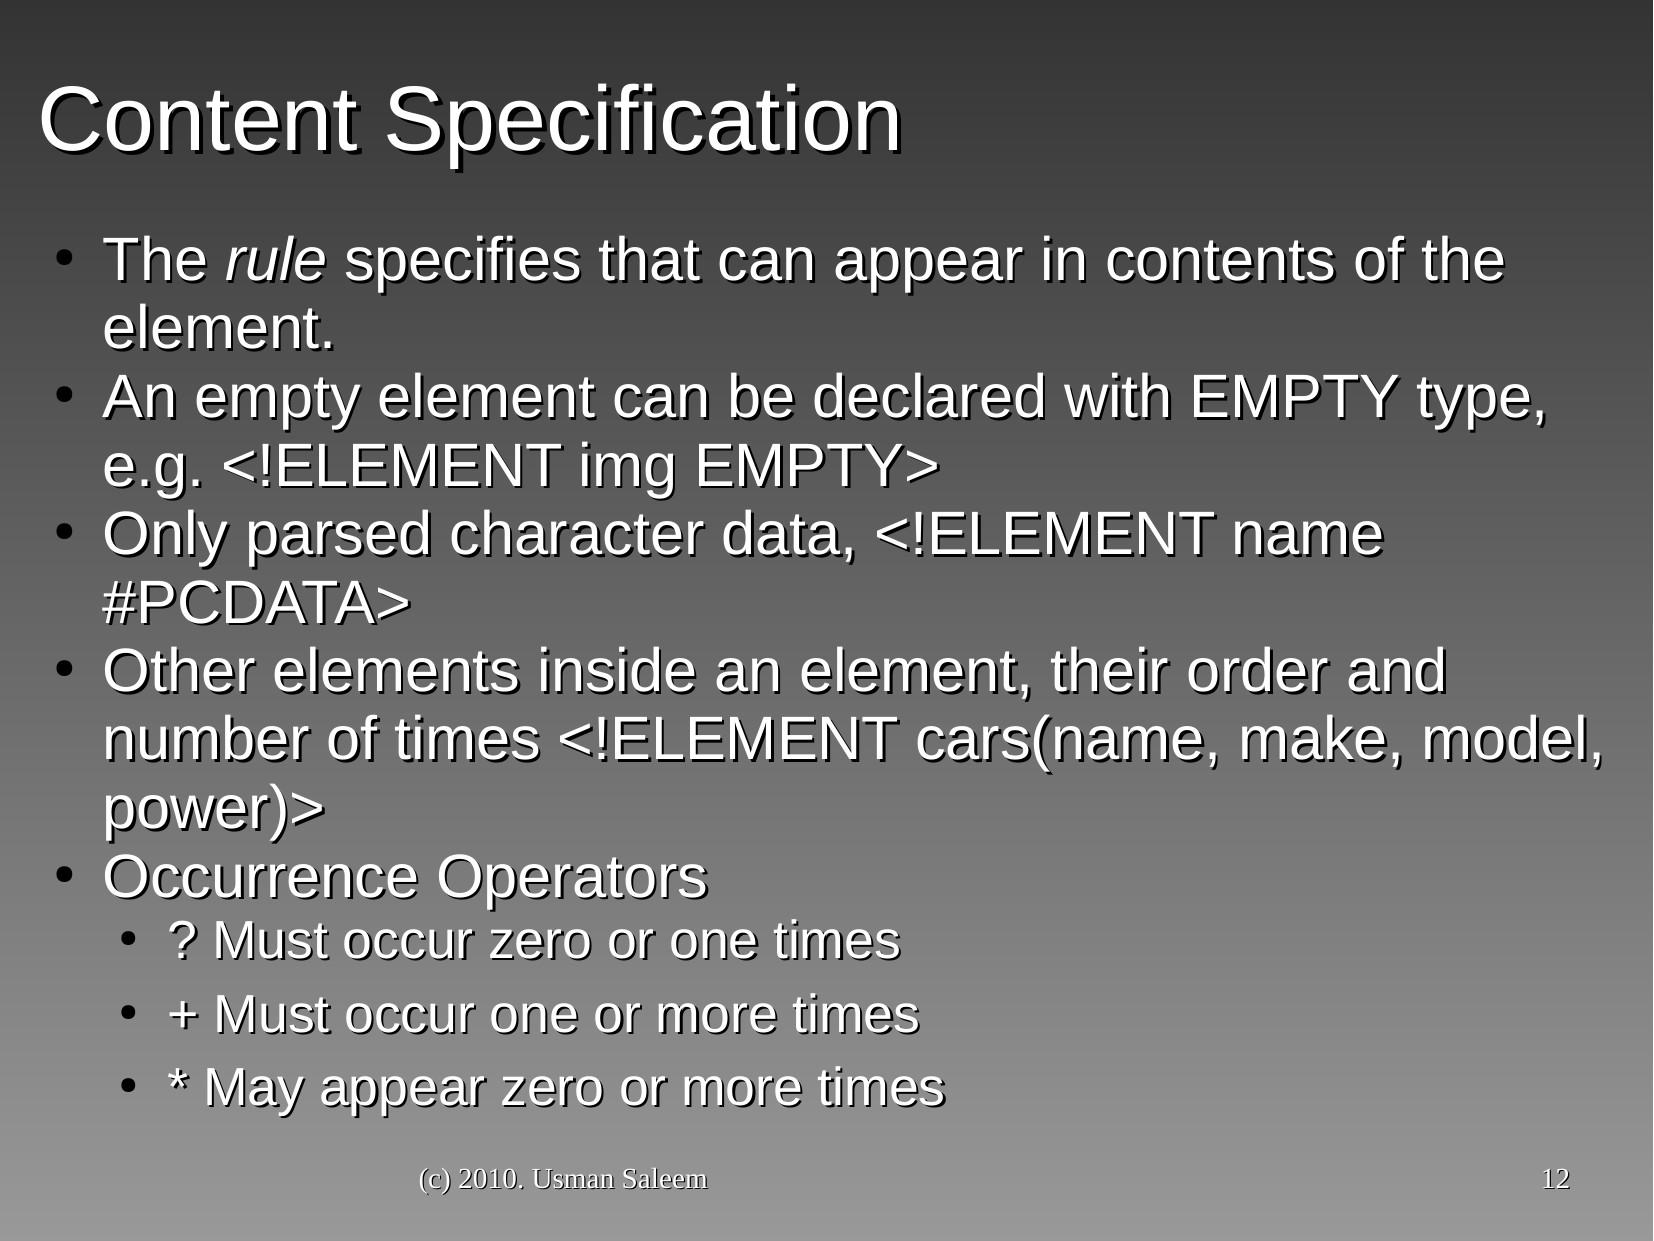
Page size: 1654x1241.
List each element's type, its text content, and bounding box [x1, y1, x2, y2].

list The rule specifies that can appear in contents of the element. An empty element can be declared with EMPTY type, e.g. <!ELEMENT img EMPTY> Only parsed character data, <!ELEMENT name #PCDATA> Other elements inside an element, their order and number of times <!ELEMENT cars(name, make, model, power)> Occurrence Operators ? Must occur zero or one times + Must occur one or more times * May appear zero or more times [37, 225, 1613, 1126]
title Content Specification [37, 56, 1613, 181]
